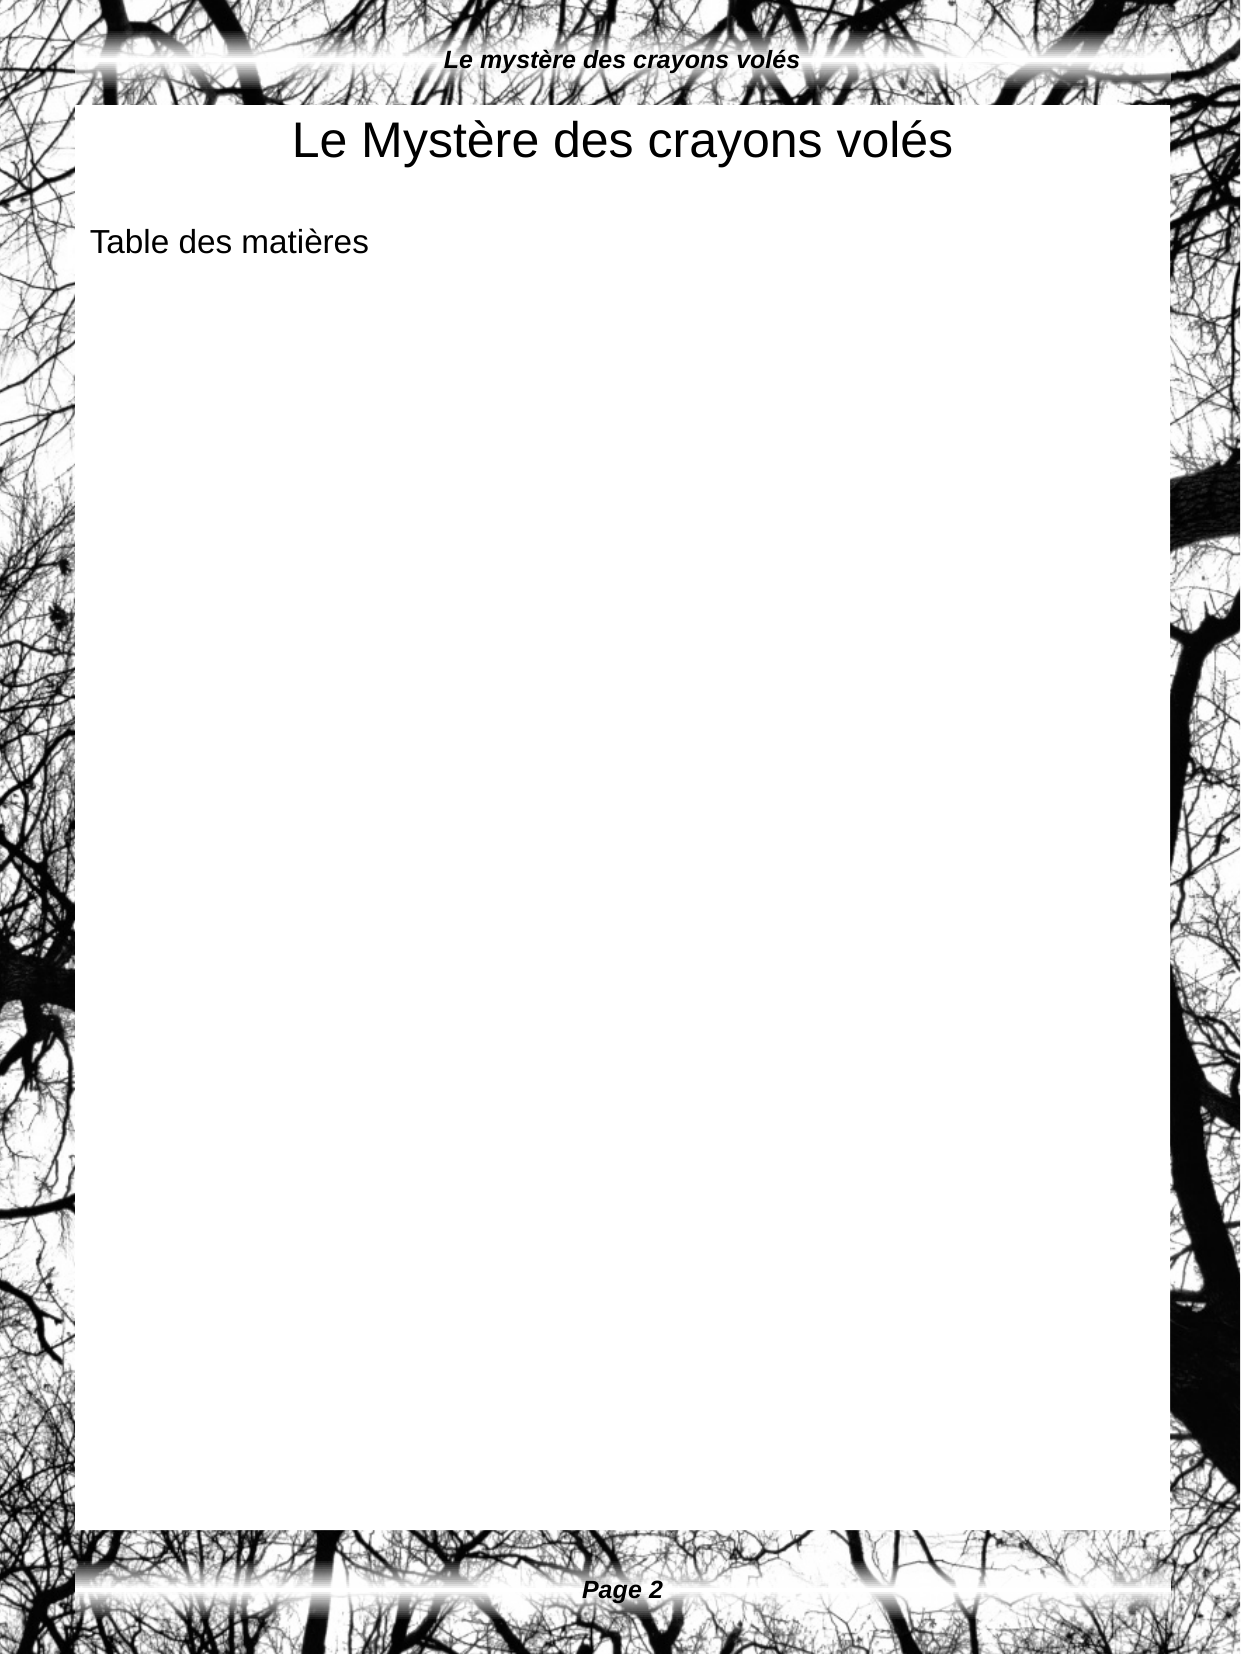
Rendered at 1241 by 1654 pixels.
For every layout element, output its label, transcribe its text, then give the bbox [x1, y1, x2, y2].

text_box Le Mystère des crayons volés Table des matières [75, 105, 1171, 1531]
picture [0, 0, 1241, 1654]
text_box Le mystère des crayons volés [75, 30, 1171, 91]
text_box Page 2 [75, 1560, 1171, 1621]
